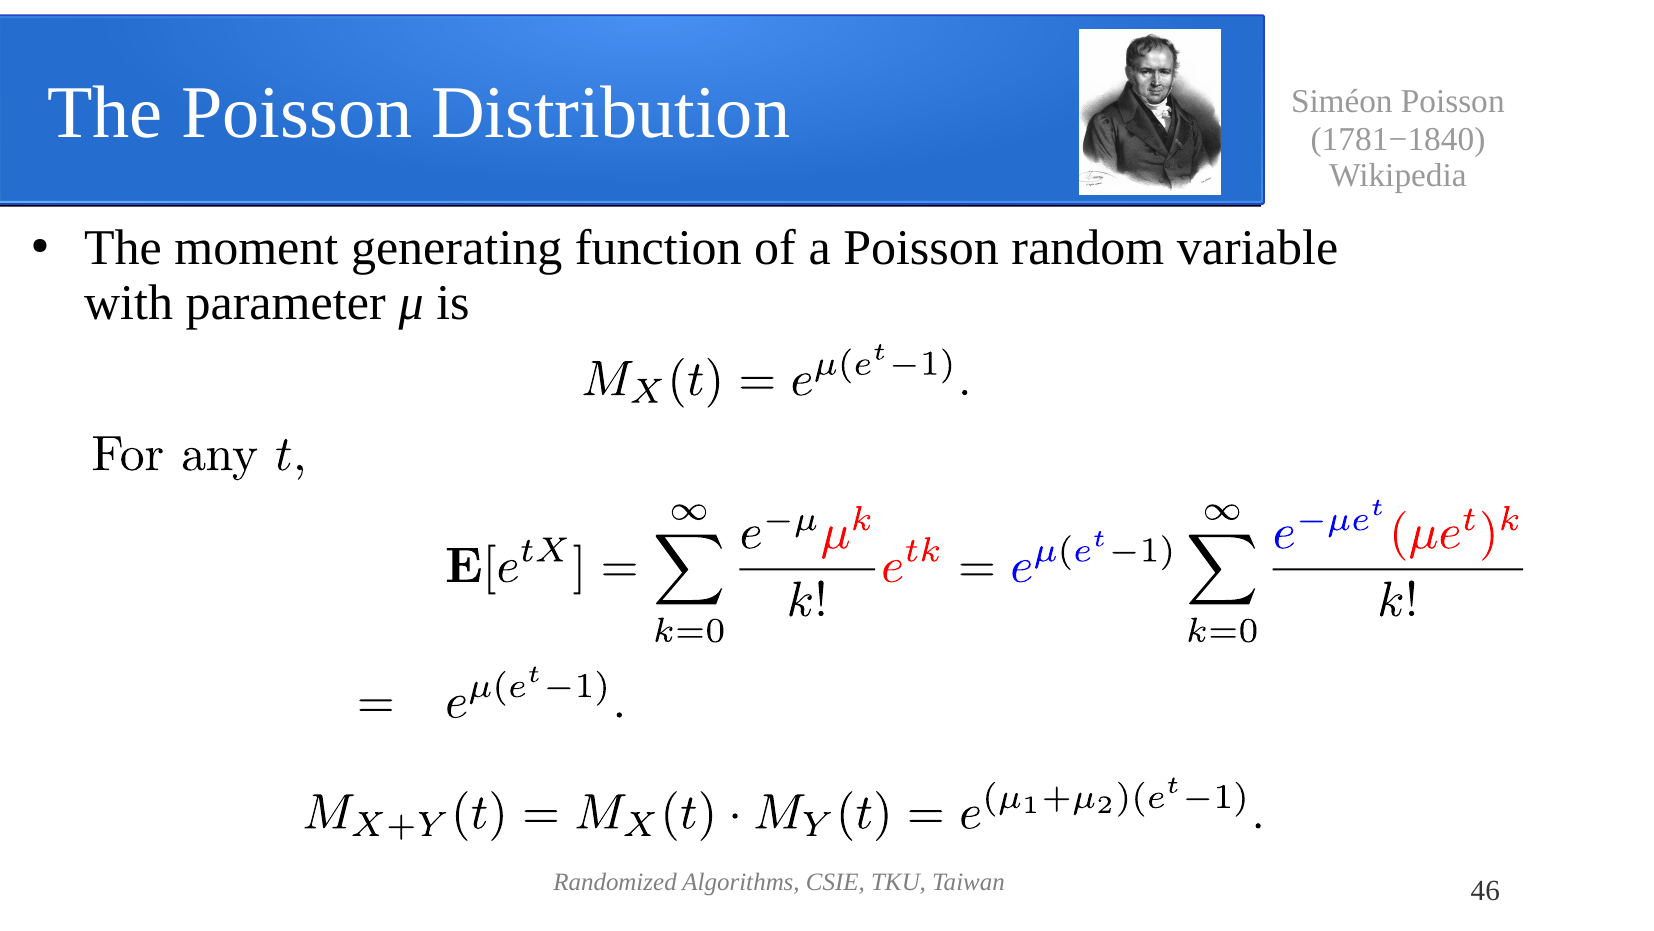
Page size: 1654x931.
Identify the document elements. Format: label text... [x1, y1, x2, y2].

picture [579, 342, 970, 410]
title The Poisson Distribution [47, 35, 1079, 189]
list The moment generating function of a Poisson random variable with parameter μ is [11, 218, 1418, 426]
picture [1079, 29, 1221, 195]
picture [89, 434, 1525, 721]
picture [300, 775, 1263, 843]
text_box Siméon Poisson (1781−1840) Wikipedia [1242, 75, 1554, 202]
